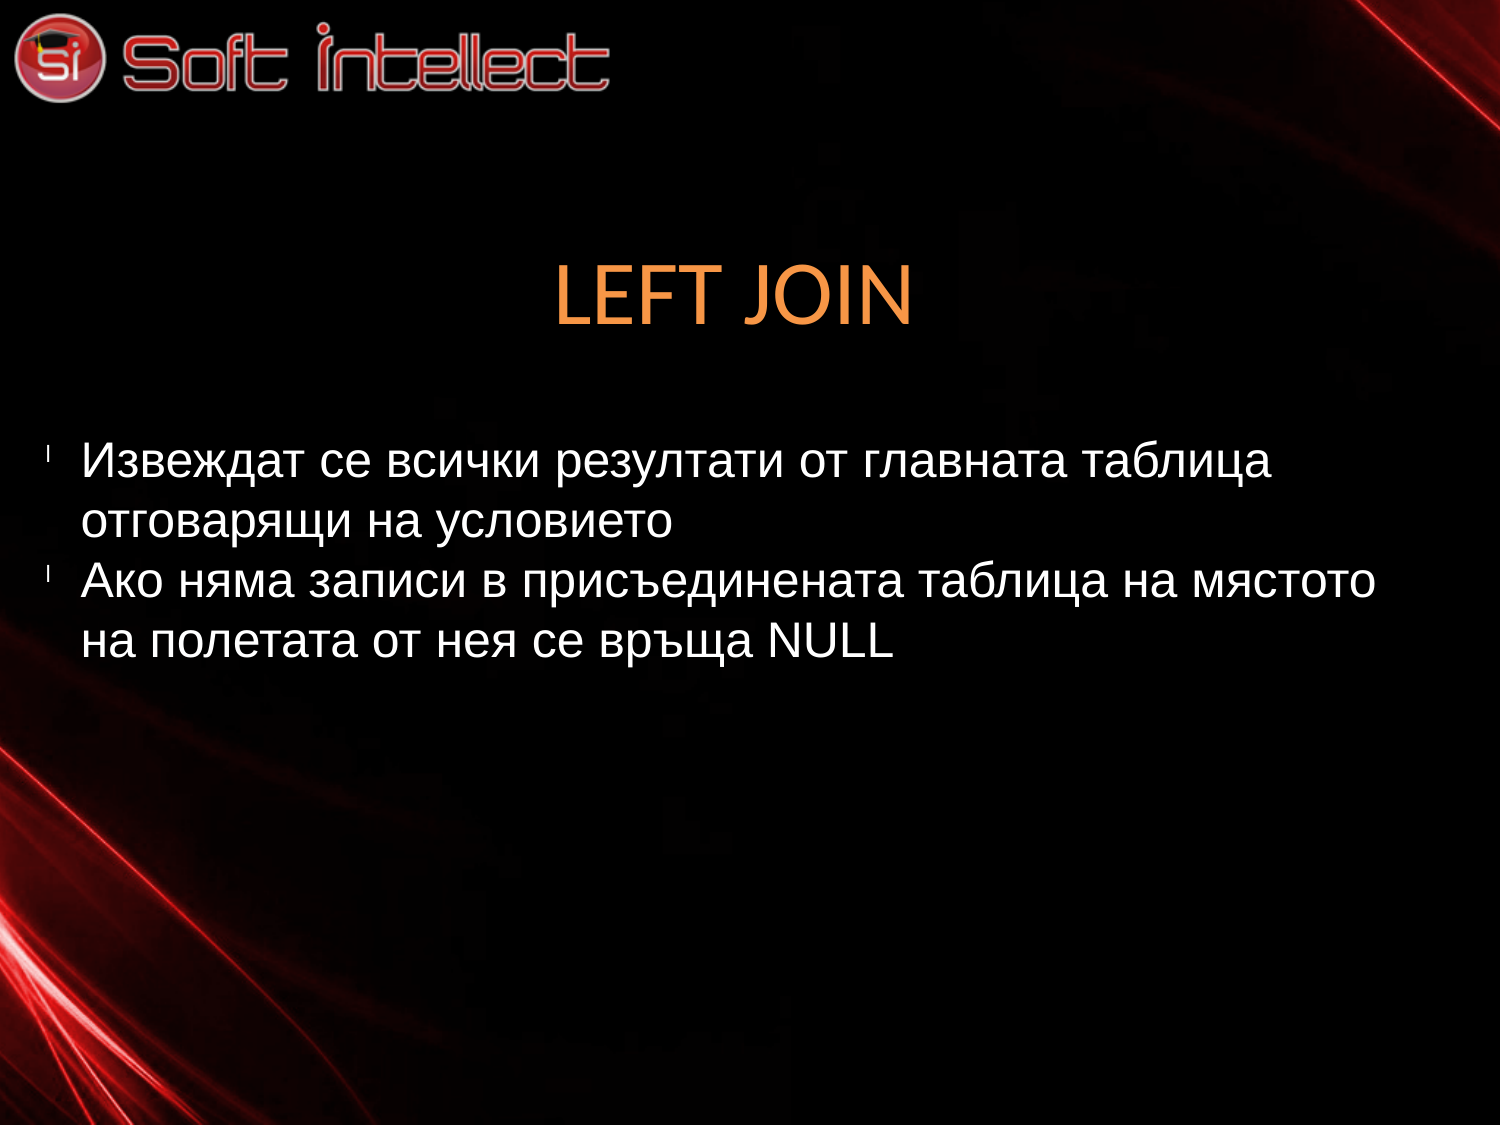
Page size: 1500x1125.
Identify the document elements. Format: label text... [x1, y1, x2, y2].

text_box Извеждат се всички резултати от главната таблица отговарящи на условието Ако няма записи в присъединената таблица на мястото на полетата от нея се връща NULL [30, 420, 1440, 660]
picture [0, 0, 1500, 1125]
text_box LEFT JOIN [60, 195, 1410, 382]
